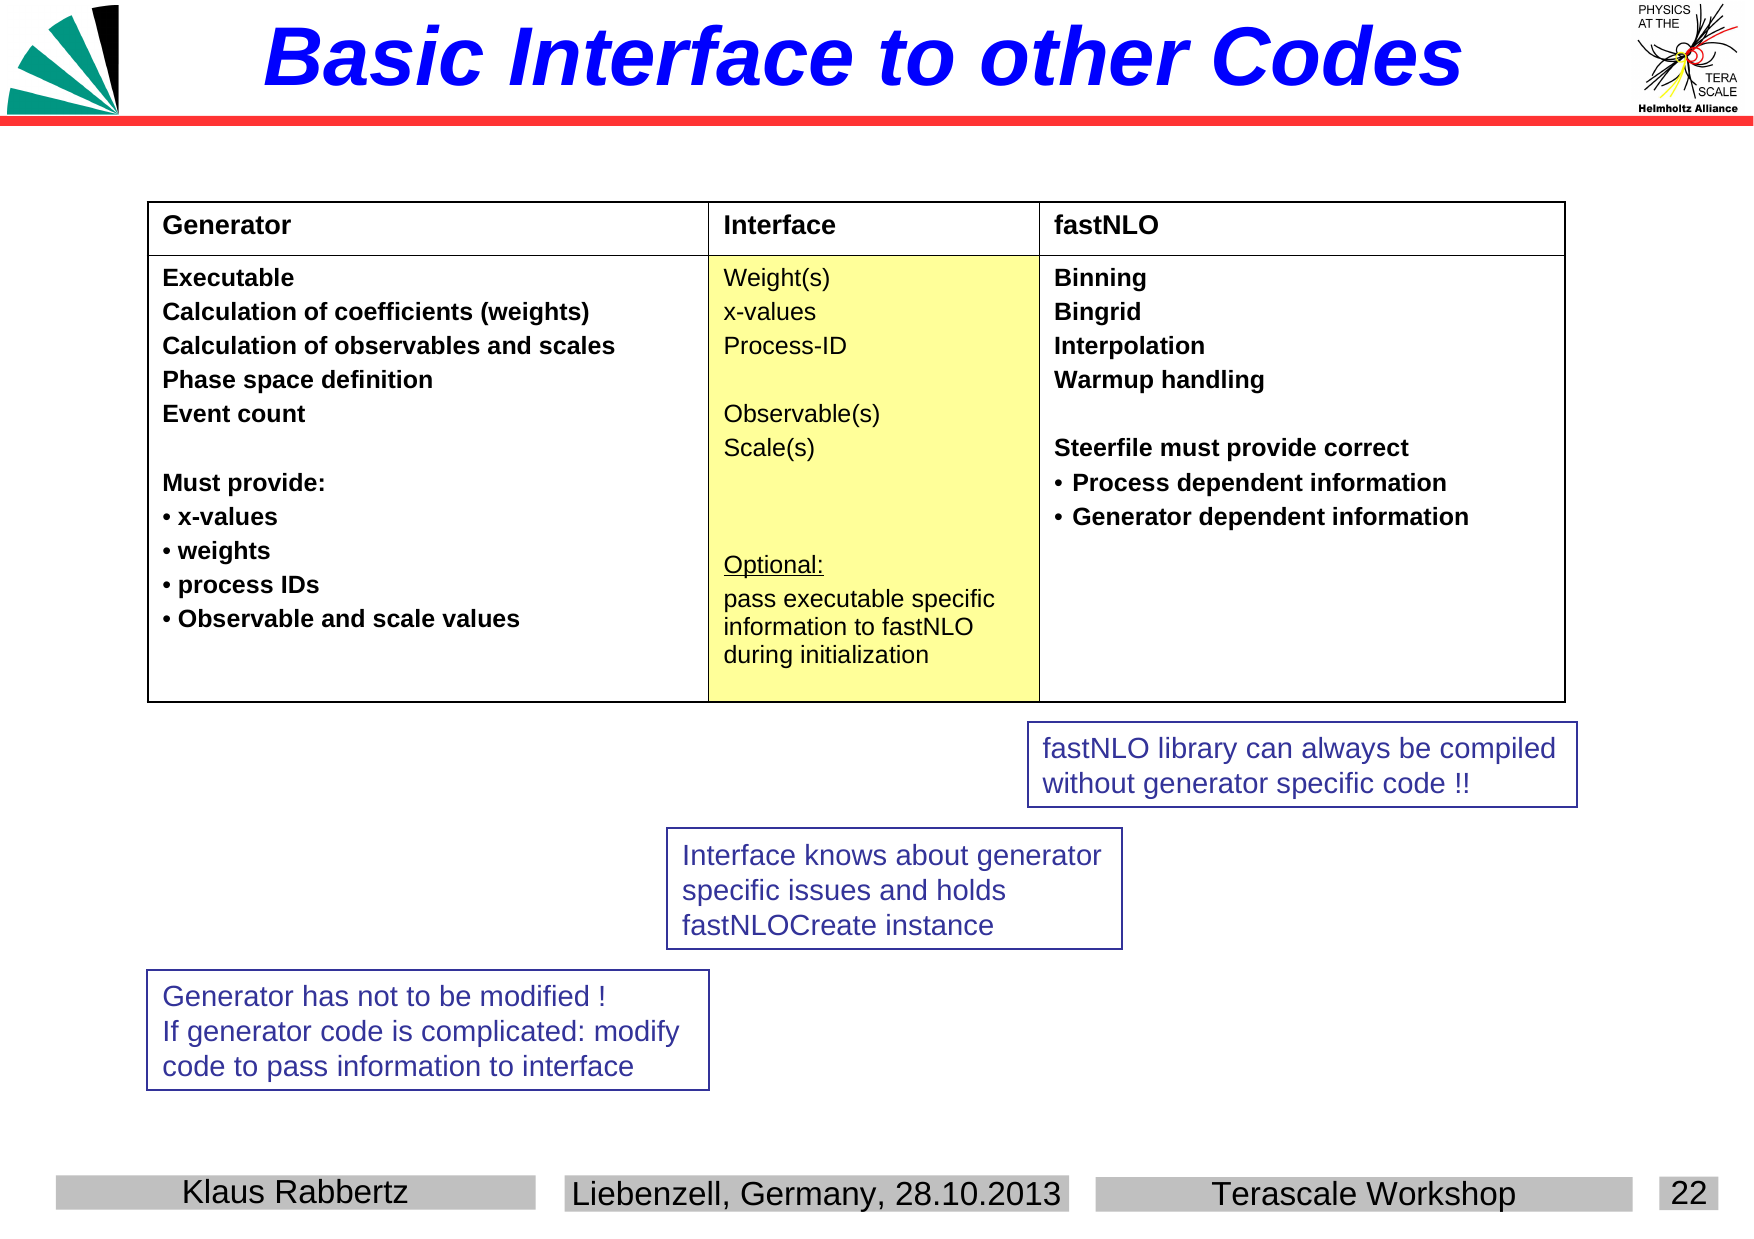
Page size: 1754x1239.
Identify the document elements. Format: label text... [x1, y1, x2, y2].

text_box Interface knows about generator specific issues and holds fastNLOCreate instance [667, 828, 1123, 949]
table_cell Executable Calculation of coefficients (weights) Calculation of observables and scales Phase space definition Event count Must provide: x-values weights process IDs Observable and scale values [149, 256, 708, 701]
text_box Generator has not to be modified ! If generator code is complicated: modify code to pass information to interface [147, 970, 709, 1091]
picture [1631, 1, 1745, 115]
text_box fastNLO library can always be compiled without generator specific code !! [1027, 721, 1578, 808]
picture [7, 5, 119, 116]
title Basic Interface to other Codes [123, 0, 1606, 114]
table_header fastNLO [1040, 203, 1564, 255]
table_cell Weight(s) x-values Process-ID Observable(s) Scale(s) Optional: pass executable specific information to fastNLO during initialization [709, 256, 1039, 701]
table_header Interface [709, 203, 1039, 255]
table_cell Binning Bingrid Interpolation Warmup handling Steerfile must provide correct Process dependent information Generator dependent information [1040, 256, 1564, 701]
table_header Generator [149, 203, 708, 255]
